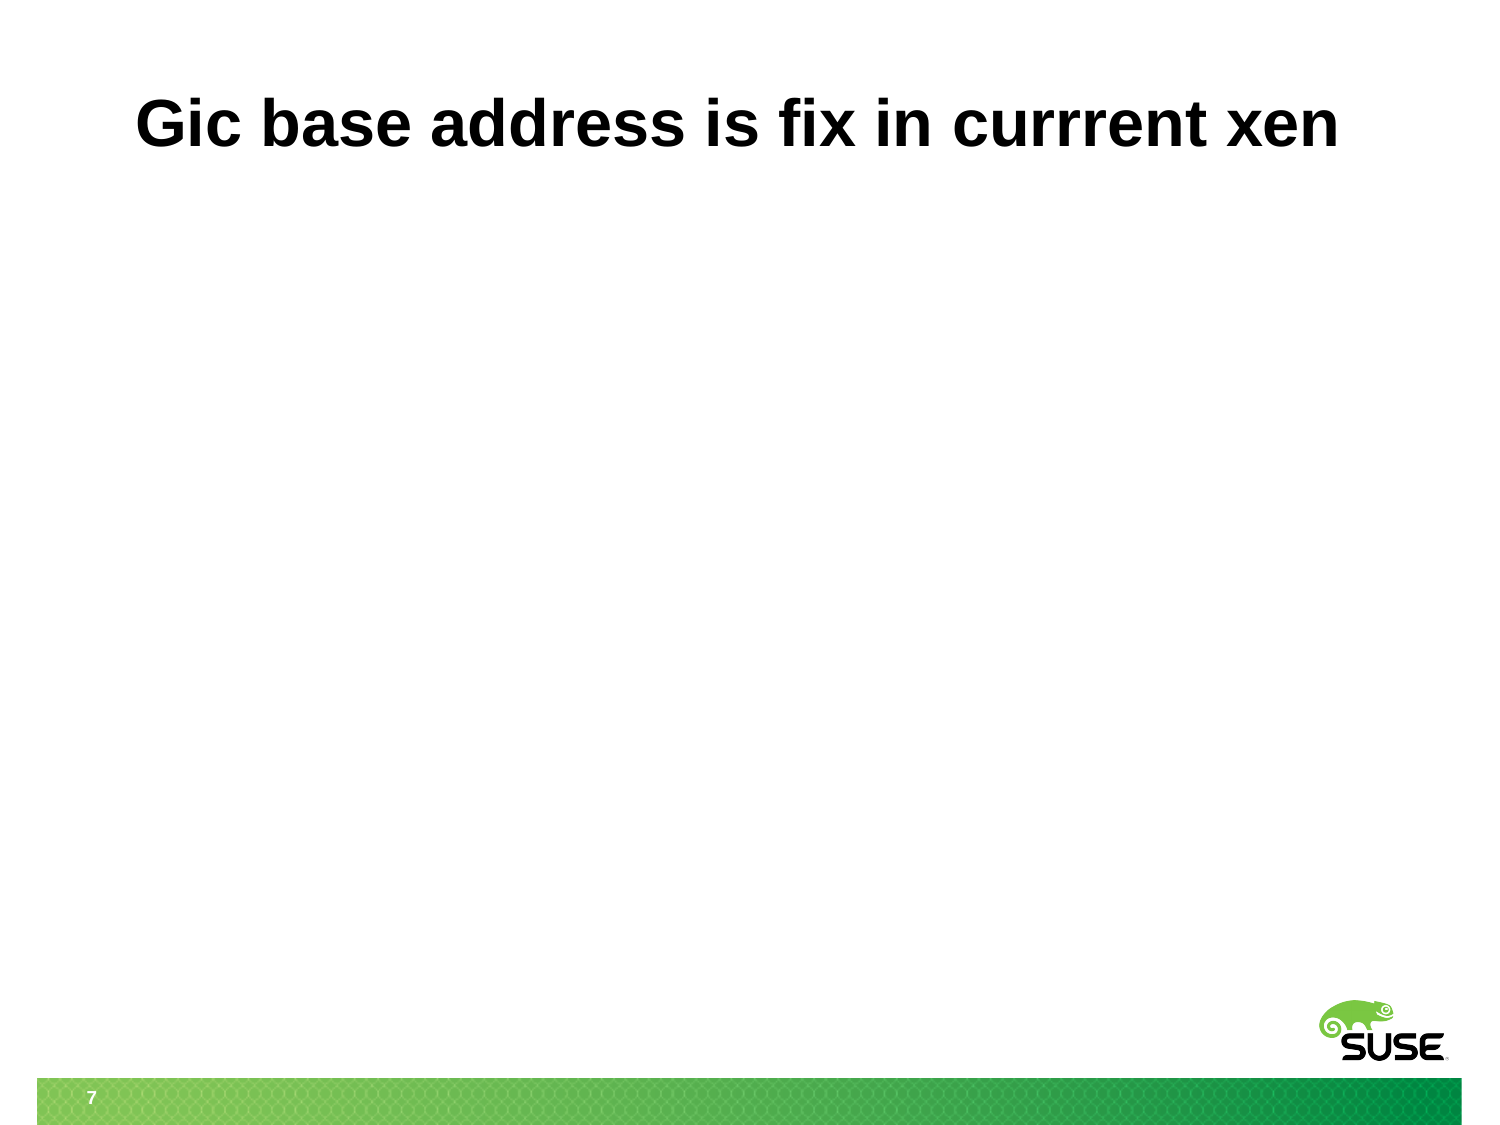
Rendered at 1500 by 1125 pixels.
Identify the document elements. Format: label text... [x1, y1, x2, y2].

title Gic base address is fix in currrent xen [135, 41, 1372, 204]
picture [37, 1078, 1462, 1125]
picture [1319, 1000, 1449, 1061]
